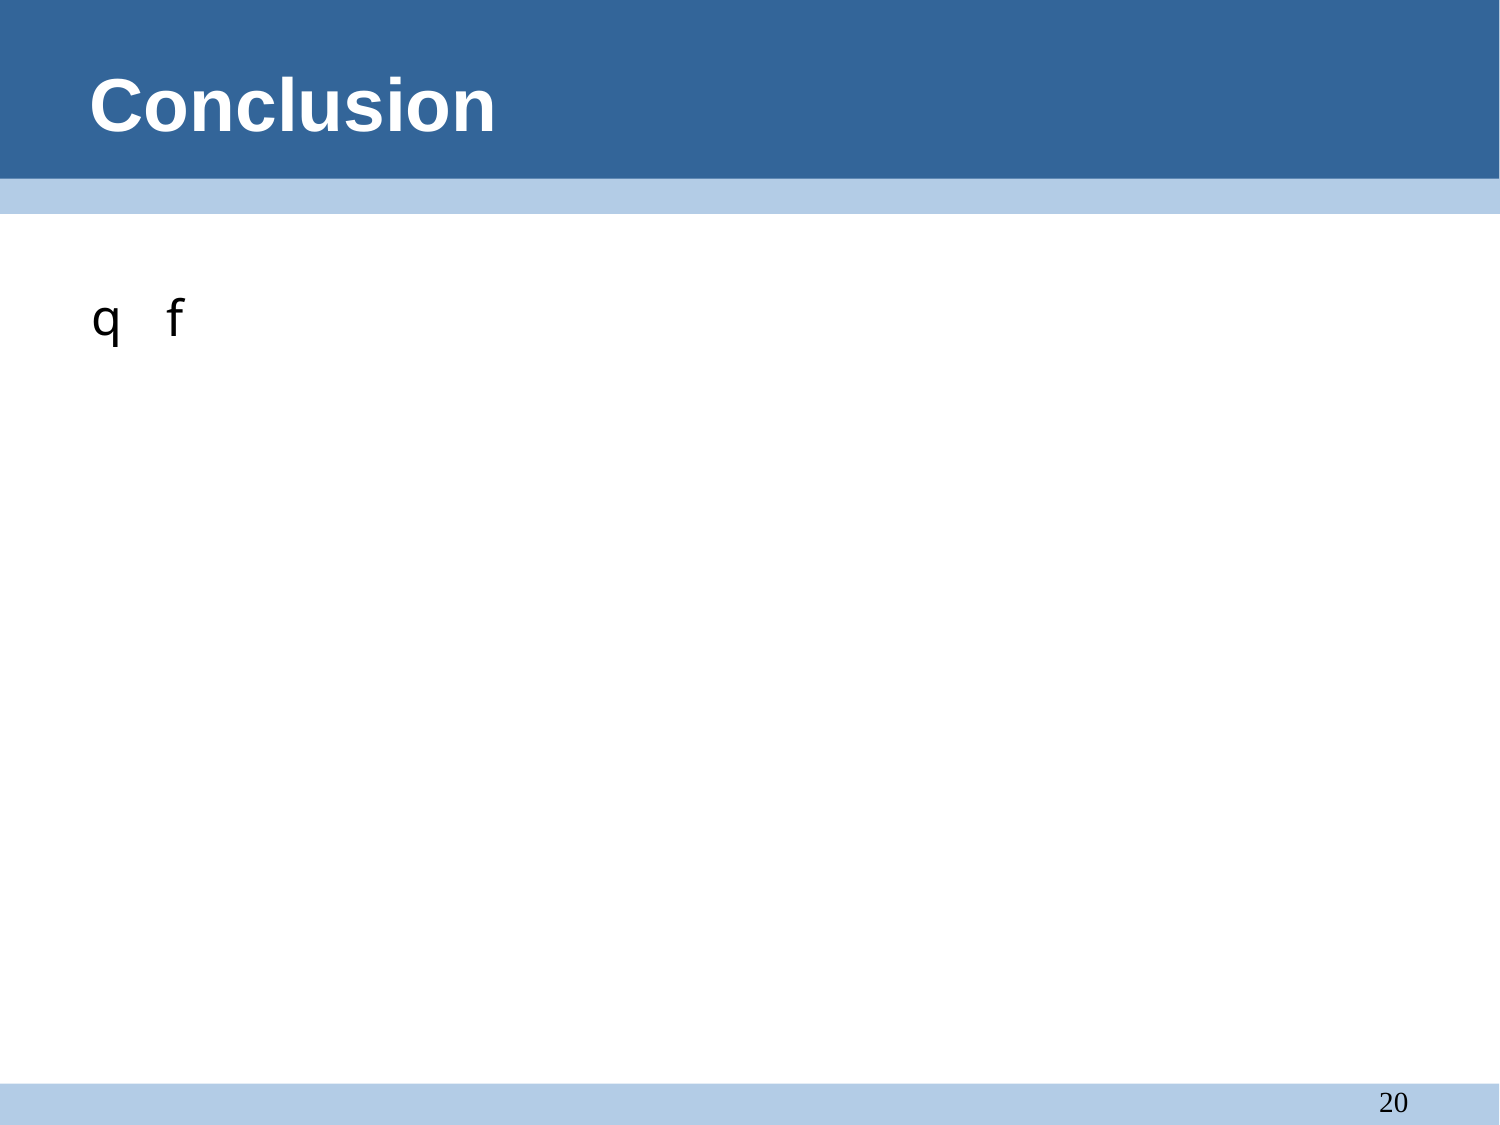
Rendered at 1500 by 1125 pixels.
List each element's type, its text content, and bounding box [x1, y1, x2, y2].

slide_number <número> [1074, 1076, 1424, 1125]
text_box Conclusion [74, 42, 1436, 161]
list f [75, 278, 1436, 1035]
